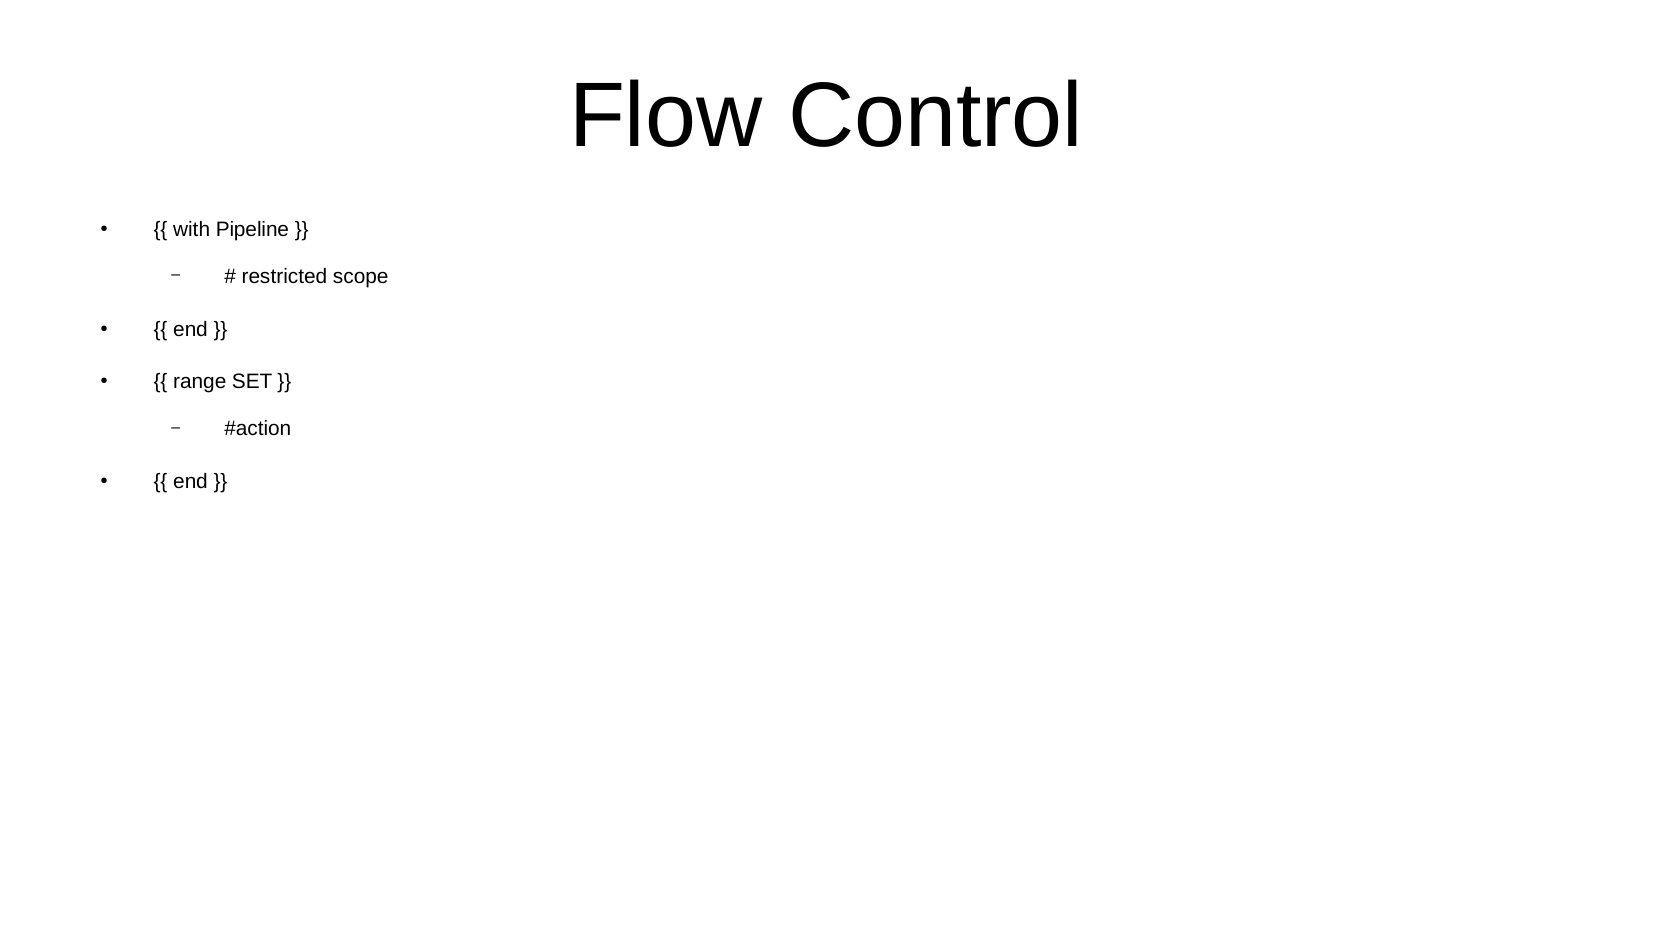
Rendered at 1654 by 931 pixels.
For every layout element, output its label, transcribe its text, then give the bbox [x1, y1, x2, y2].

title Flow Control [82, 37, 1571, 193]
list {{ with Pipeline }} # restricted scope {{ end }} {{ range SET }} #action {{ end }} [82, 217, 1571, 758]
